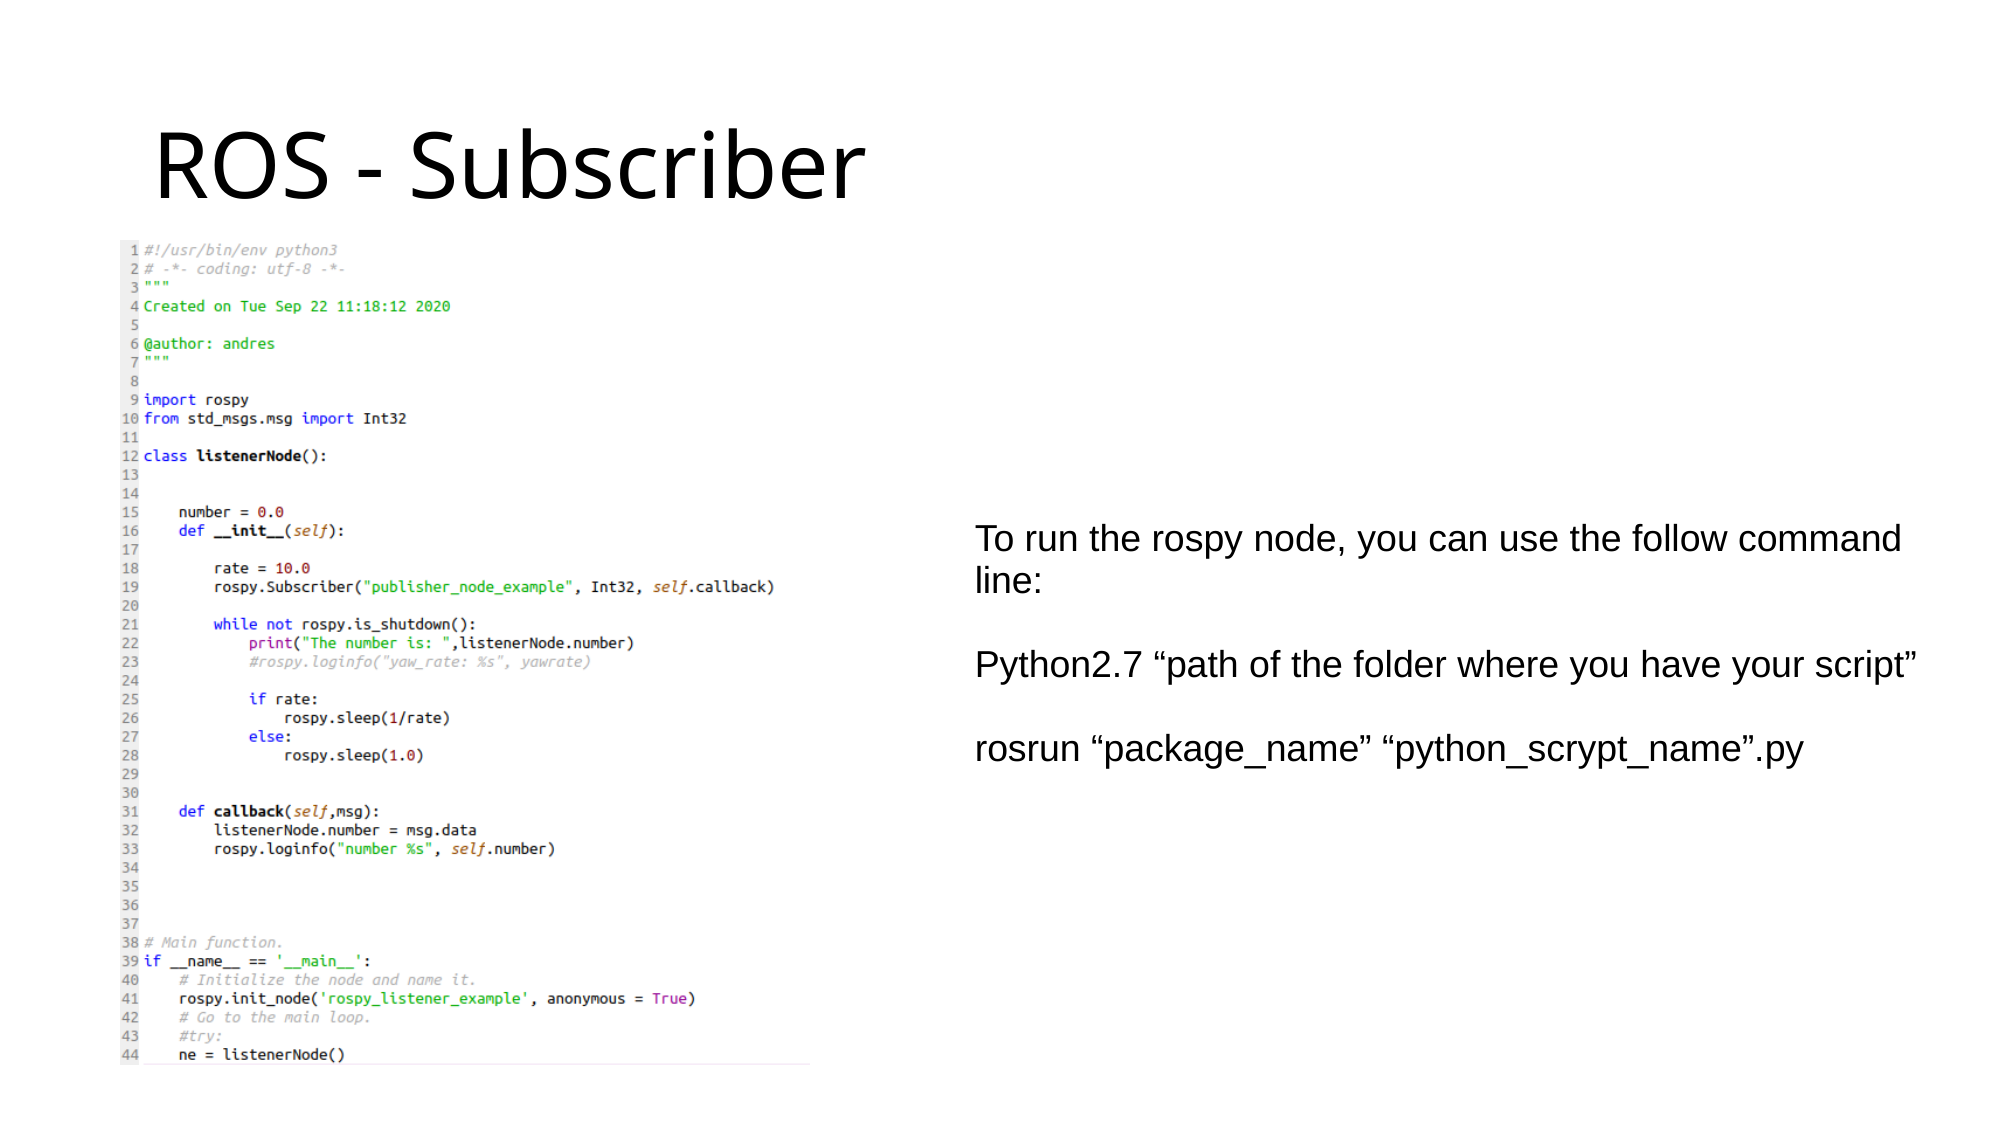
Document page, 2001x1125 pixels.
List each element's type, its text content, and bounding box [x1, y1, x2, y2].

picture [120, 240, 811, 1066]
text_box To run the rospy node, you can use the follow command line: Python2.7 “path of the folder where you have your script” rosrun “package_name” “python_scrypt_name”.py [960, 510, 1966, 777]
title ROS - Subscriber [137, 59, 1863, 278]
